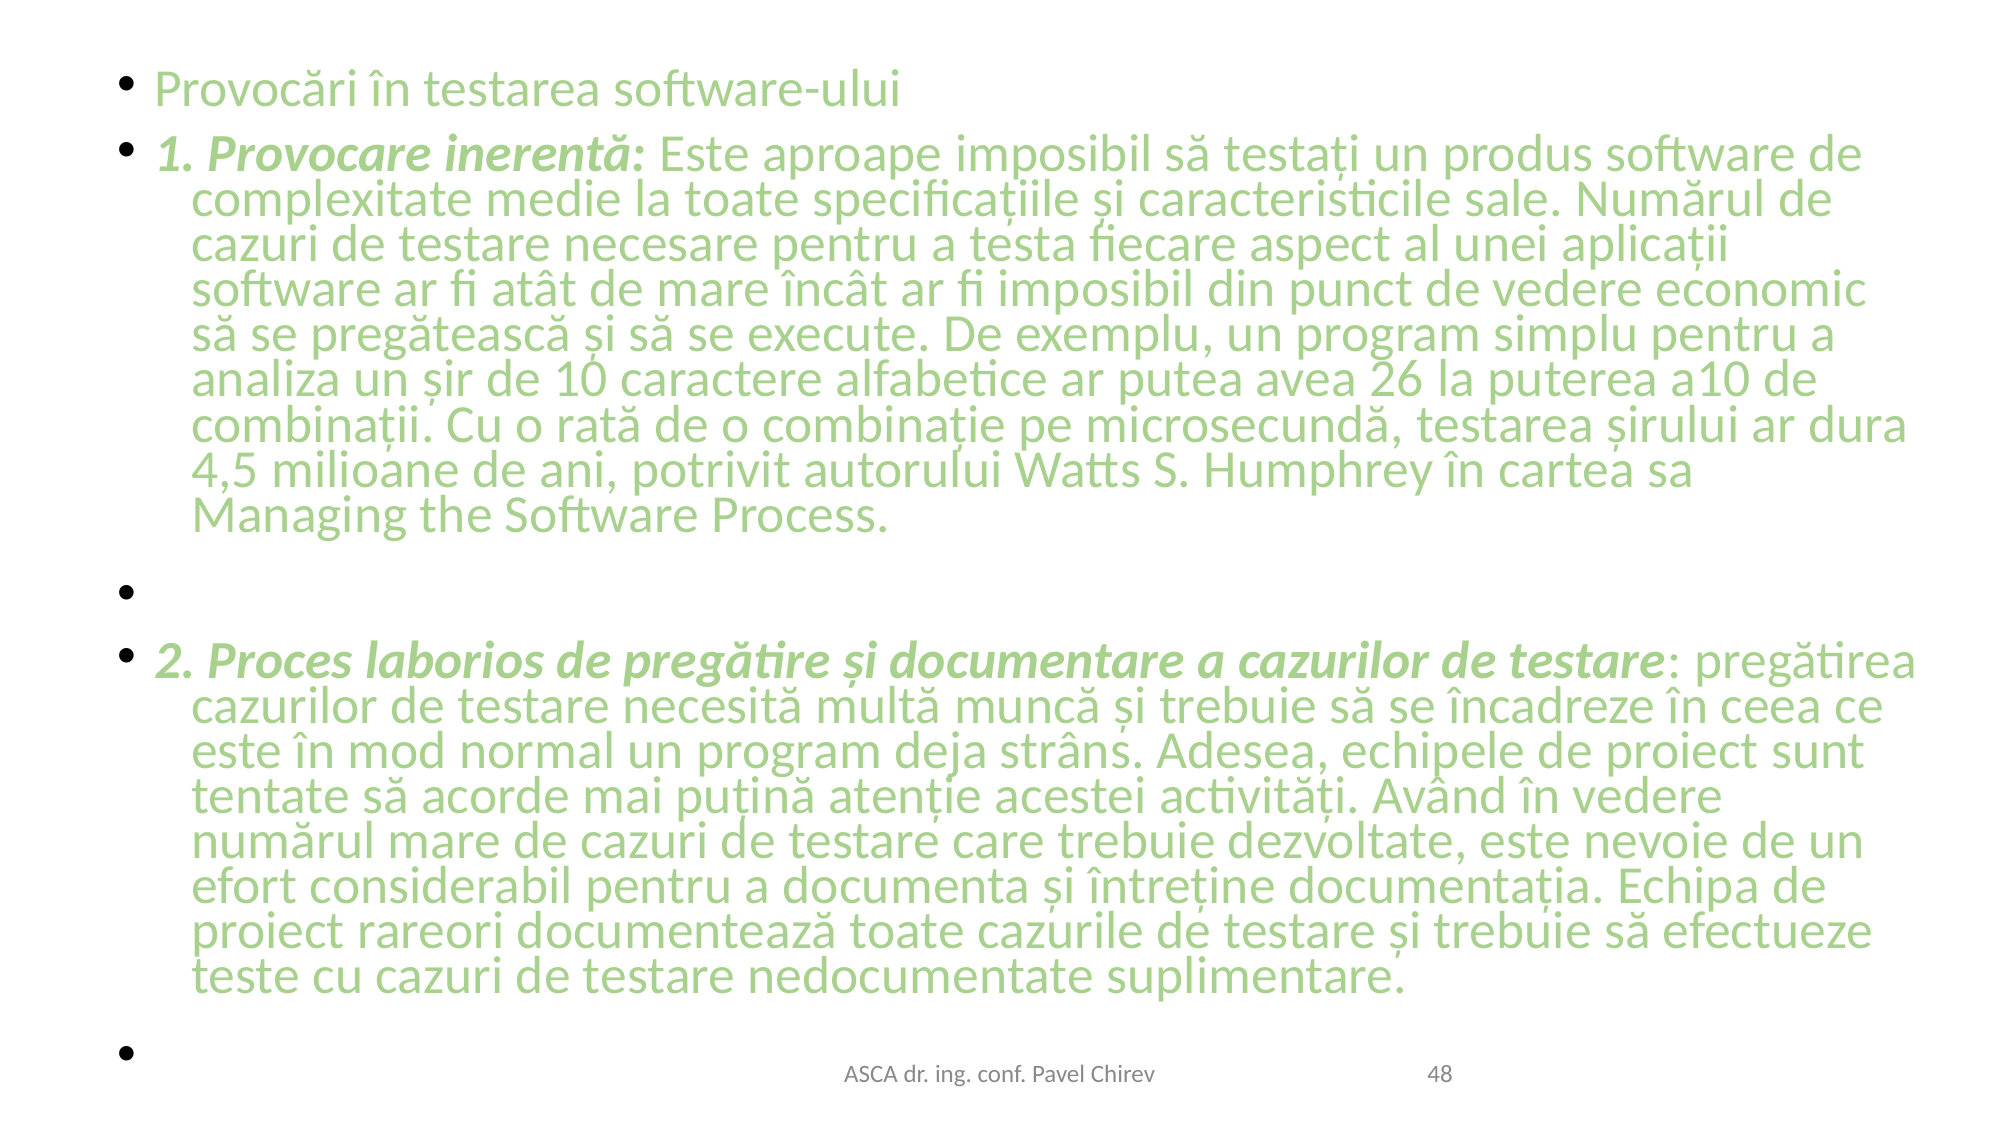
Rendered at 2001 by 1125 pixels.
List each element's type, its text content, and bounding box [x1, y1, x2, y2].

text_box [1412, 1042, 1863, 1103]
list Provocări în testarea software-ului 1. Provocare inerentă: Este aproape imposibil să testați un produs software de complexitate medie la toate specificațiile și caracteristicile sale. Numărul de cazuri de testare necesare pentru a testa fiecare aspect al unei aplicații software ar fi atât de mare încât ar fi imposibil din punct de vedere economic să se pregătească și să se execute. De exemplu, un program simplu pentru a analiza un șir de 10 caractere alfabetice ar putea avea 26 la puterea a10 de combinații. Cu o rată de o combinație pe microsecundă, testarea șirului ar dura 4,5 milioane de ani, potrivit autorului Watts S. Humphrey în cartea sa Managing the Software Process. 2. Proces laborios de pregătire și documentare a cazurilor de testare: pregătirea cazurilor de testare necesită multă muncă și trebuie să se încadreze în ceea ce este în mod normal un program deja strâns. Adesea, echipele de proiect sunt tentate să acorde mai puțină atenție acestei activități. Având în vedere numărul mare de cazuri de testare care trebuie dezvoltate, este nevoie de un efort considerabil pentru a documenta și întreține documentația. Echipa de proiect rareori documentează toate cazurile de testare și trebuie să efectueze teste cu cazuri de testare nedocumentate suplimentare. [102, 62, 1934, 1011]
text_box ASCA dr. ing. conf. Pavel Chirev [662, 1042, 1338, 1103]
